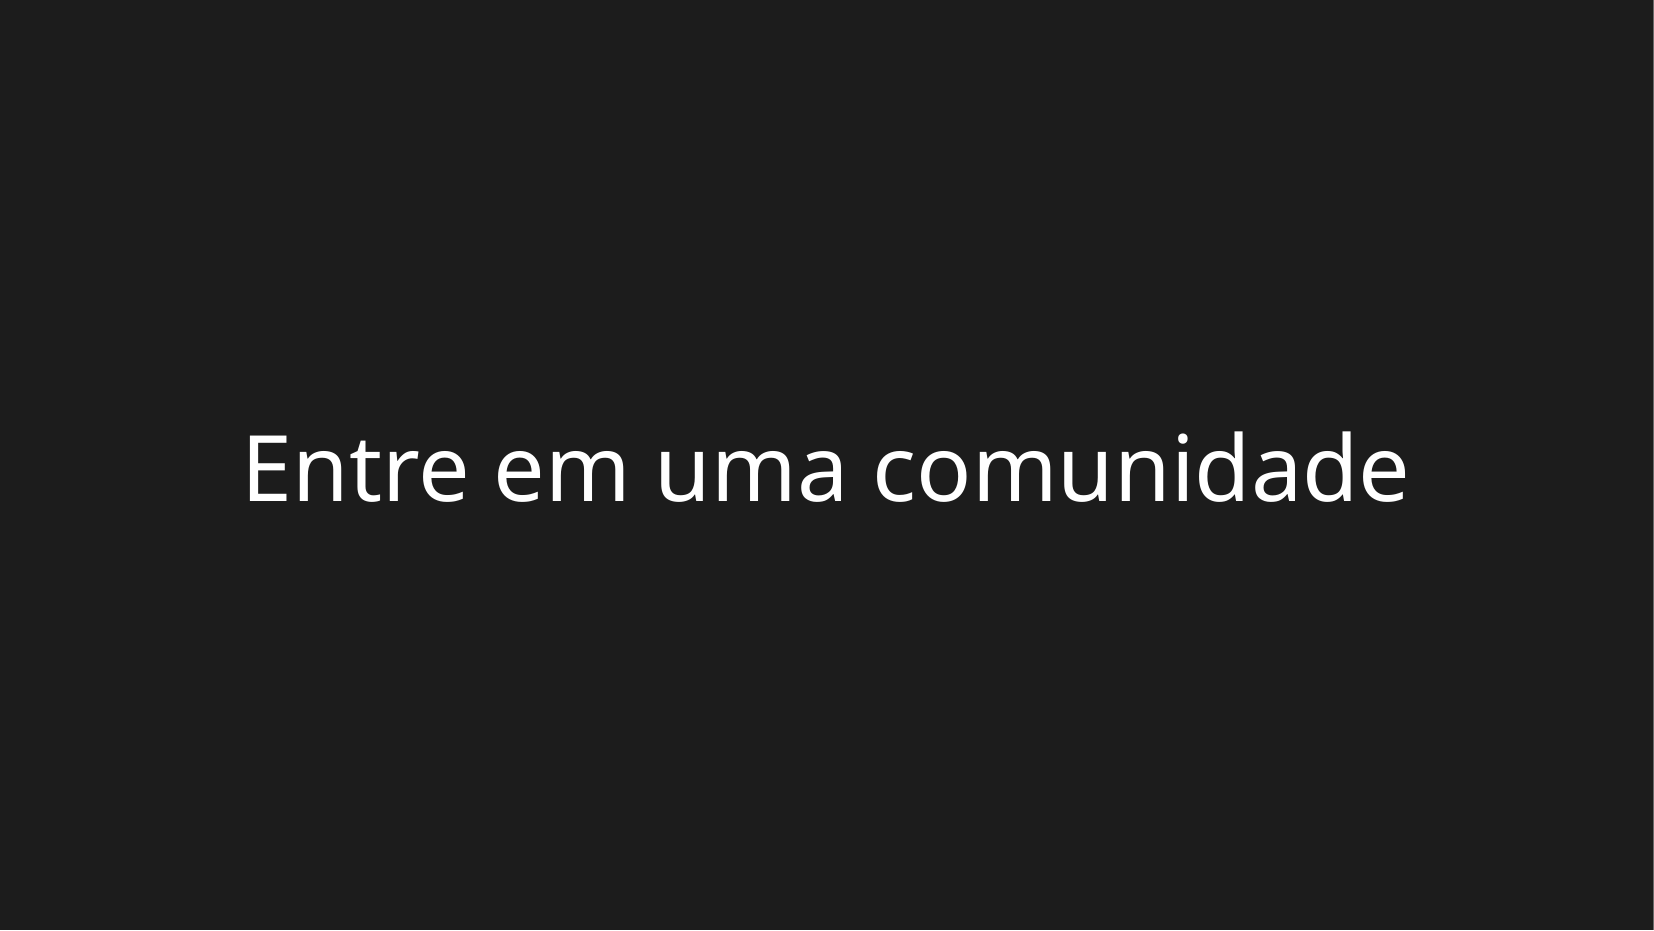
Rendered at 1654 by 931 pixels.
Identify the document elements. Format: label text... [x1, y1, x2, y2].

text_box Entre em uma comunidade [82, 387, 1571, 543]
